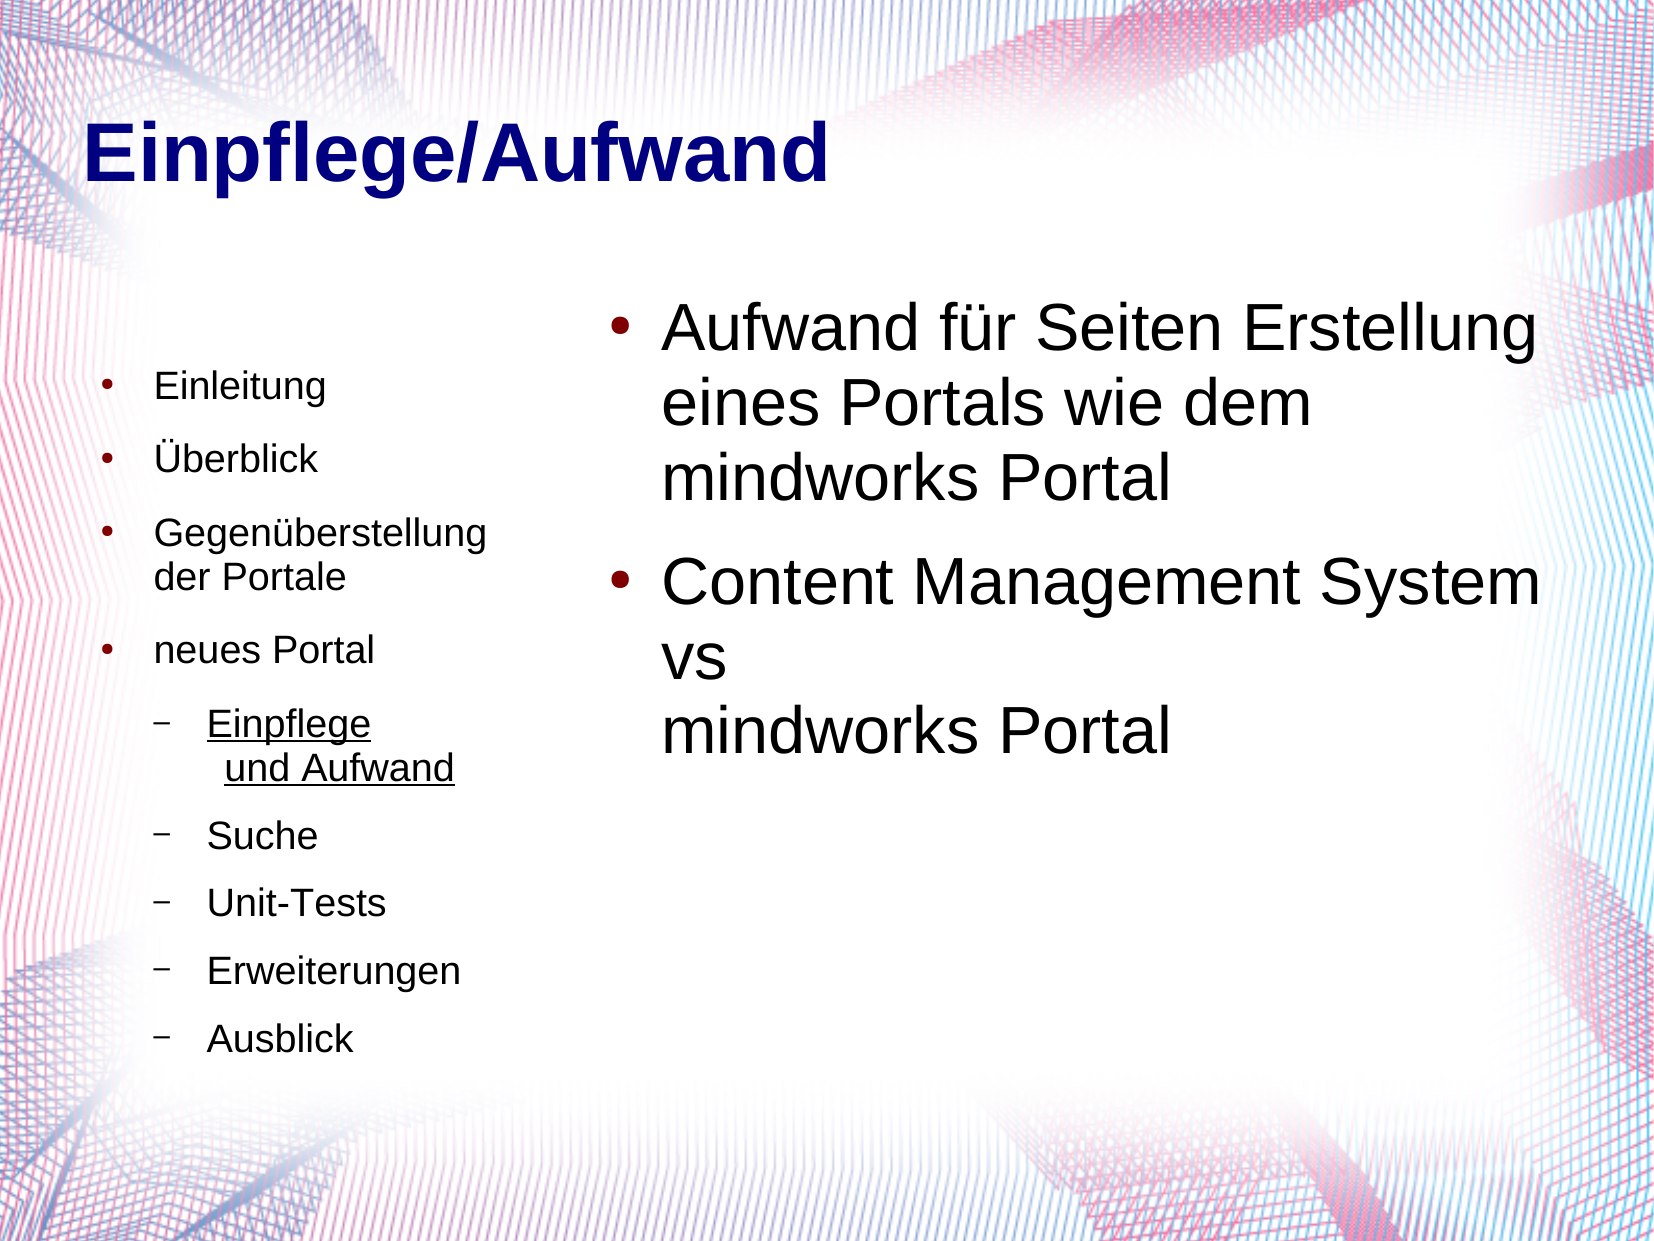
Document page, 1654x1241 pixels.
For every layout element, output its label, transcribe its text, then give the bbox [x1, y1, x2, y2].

list Einleitung Überblick Gegenüberstellung der Portale neues Portal Einpflege und Aufwand Suche Unit-Tests Erweiterungen Ausblick [82, 290, 520, 1109]
picture [0, 0, 1654, 1241]
list Aufwand für Seiten Erstellung eines Portals wie dem mindworks Portal Content Management System vs mindworks Portal [590, 290, 1572, 1109]
title Einpflege/Aufwand [82, 49, 1571, 257]
